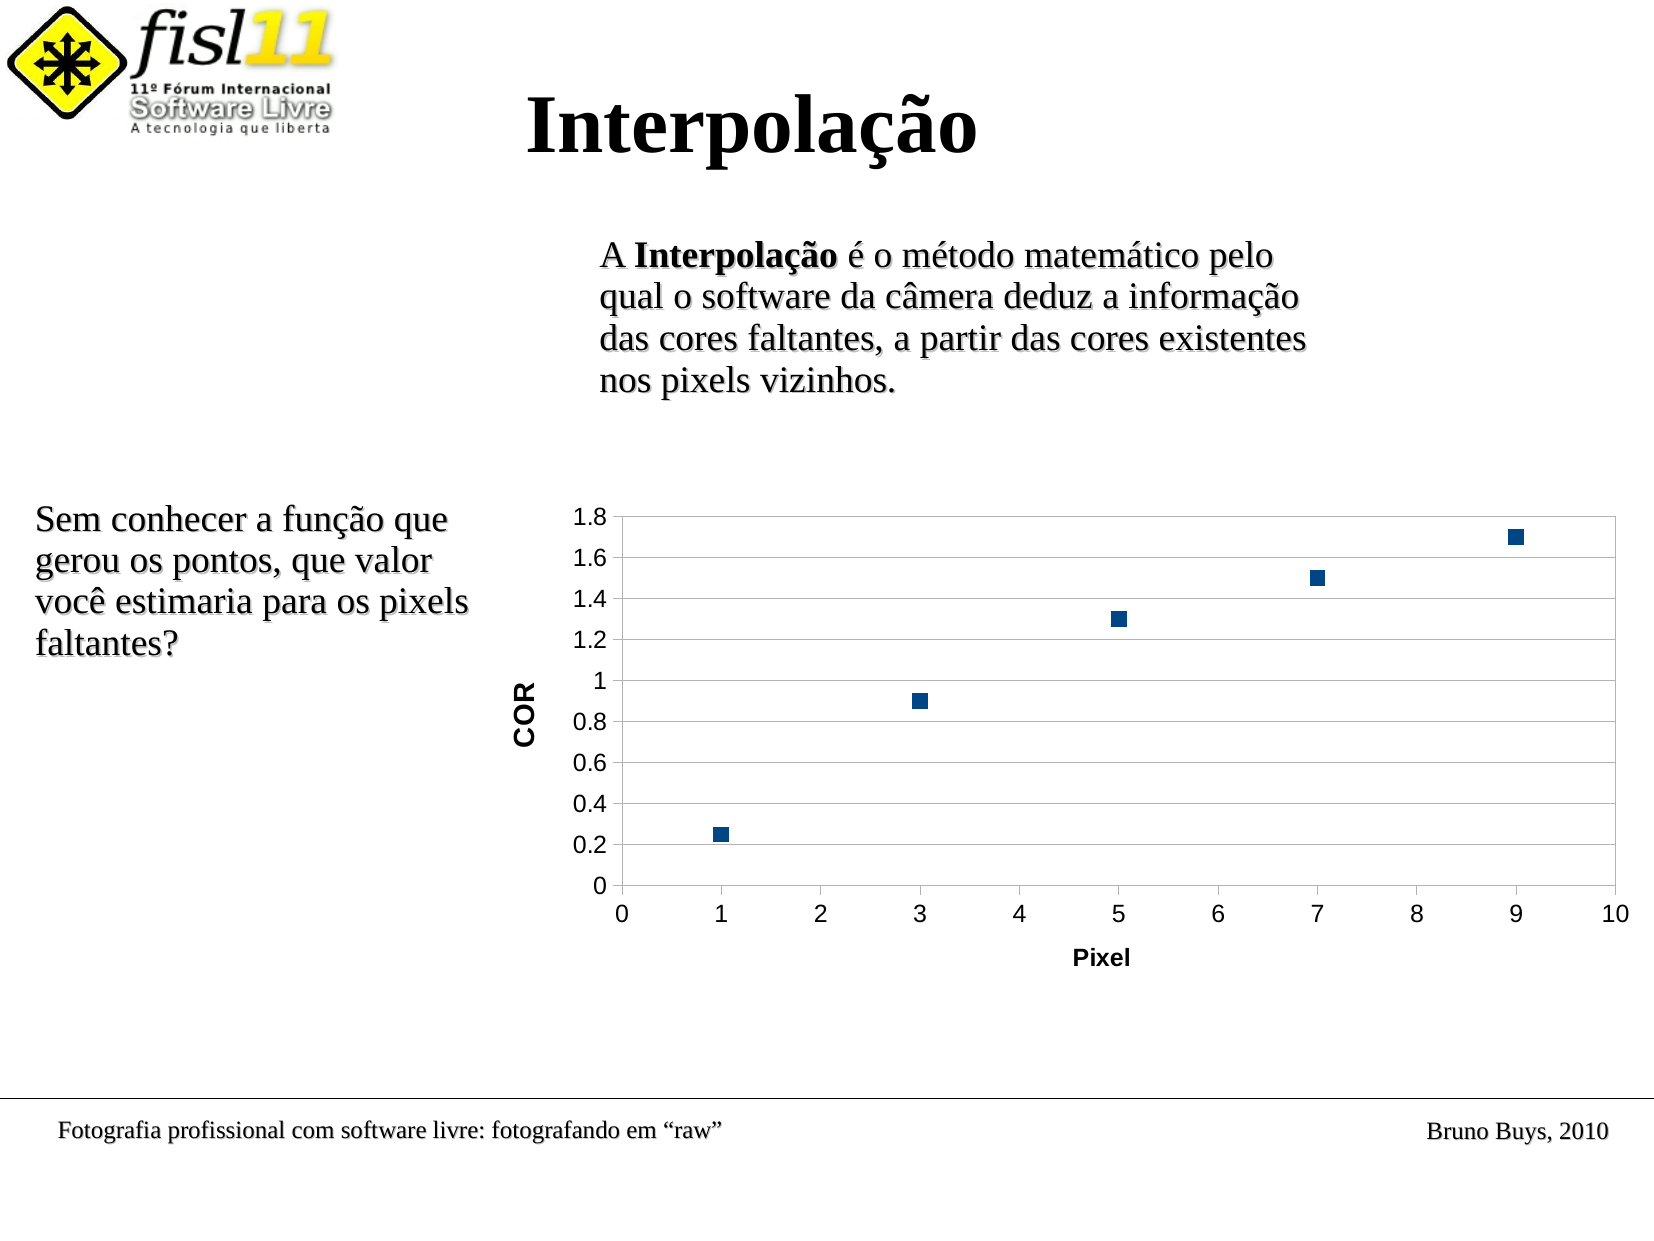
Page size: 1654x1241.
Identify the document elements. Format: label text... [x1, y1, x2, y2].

picture [5, 3, 343, 148]
text_box A Interpolação é o método matemático pelo qual o software da câmera deduz a informação das cores faltantes, a partir das cores existentes nos pixels vizinhos. [584, 226, 1333, 408]
text_box Bruno Buys, 2010 [1411, 1110, 1625, 1153]
text_box Fotografia profissional com software livre: fotografando em “raw” [42, 1108, 739, 1152]
chart [472, 492, 1654, 1004]
text_box Interpolação [510, 70, 995, 178]
text_box Sem conhecer a função que gerou os pontos, que valor você estimaria para os pixels faltantes? [20, 490, 485, 672]
